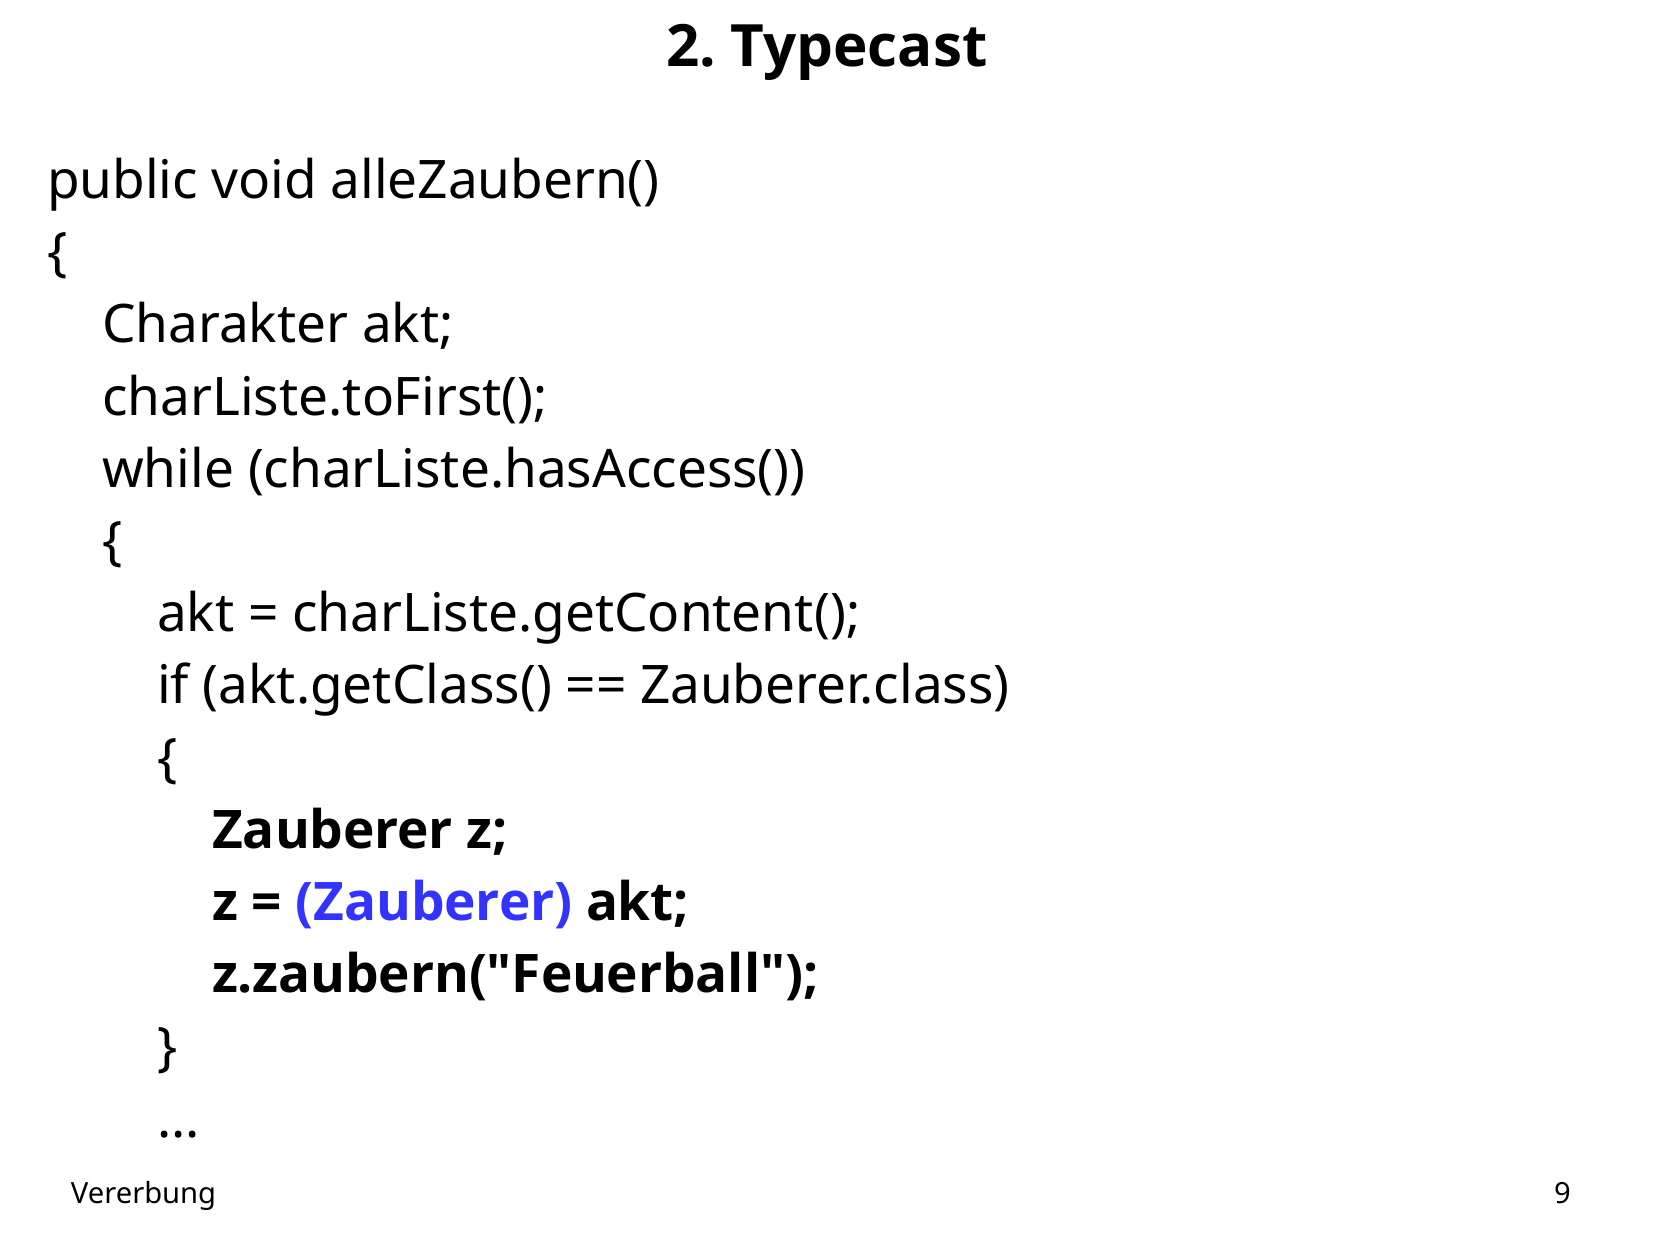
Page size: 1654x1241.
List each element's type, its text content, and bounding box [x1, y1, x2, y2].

list public void alleZaubern() { Charakter akt; charListe.toFirst(); while (charListe.hasAccess()) { akt = charListe.getContent(); if (akt.getClass() == Zauberer.class) { Zauberer z; z = (Zauberer) akt; z.zaubern("Feuerball"); } ... [47, 141, 1619, 1158]
title 2. Typecast [0, 5, 1654, 83]
